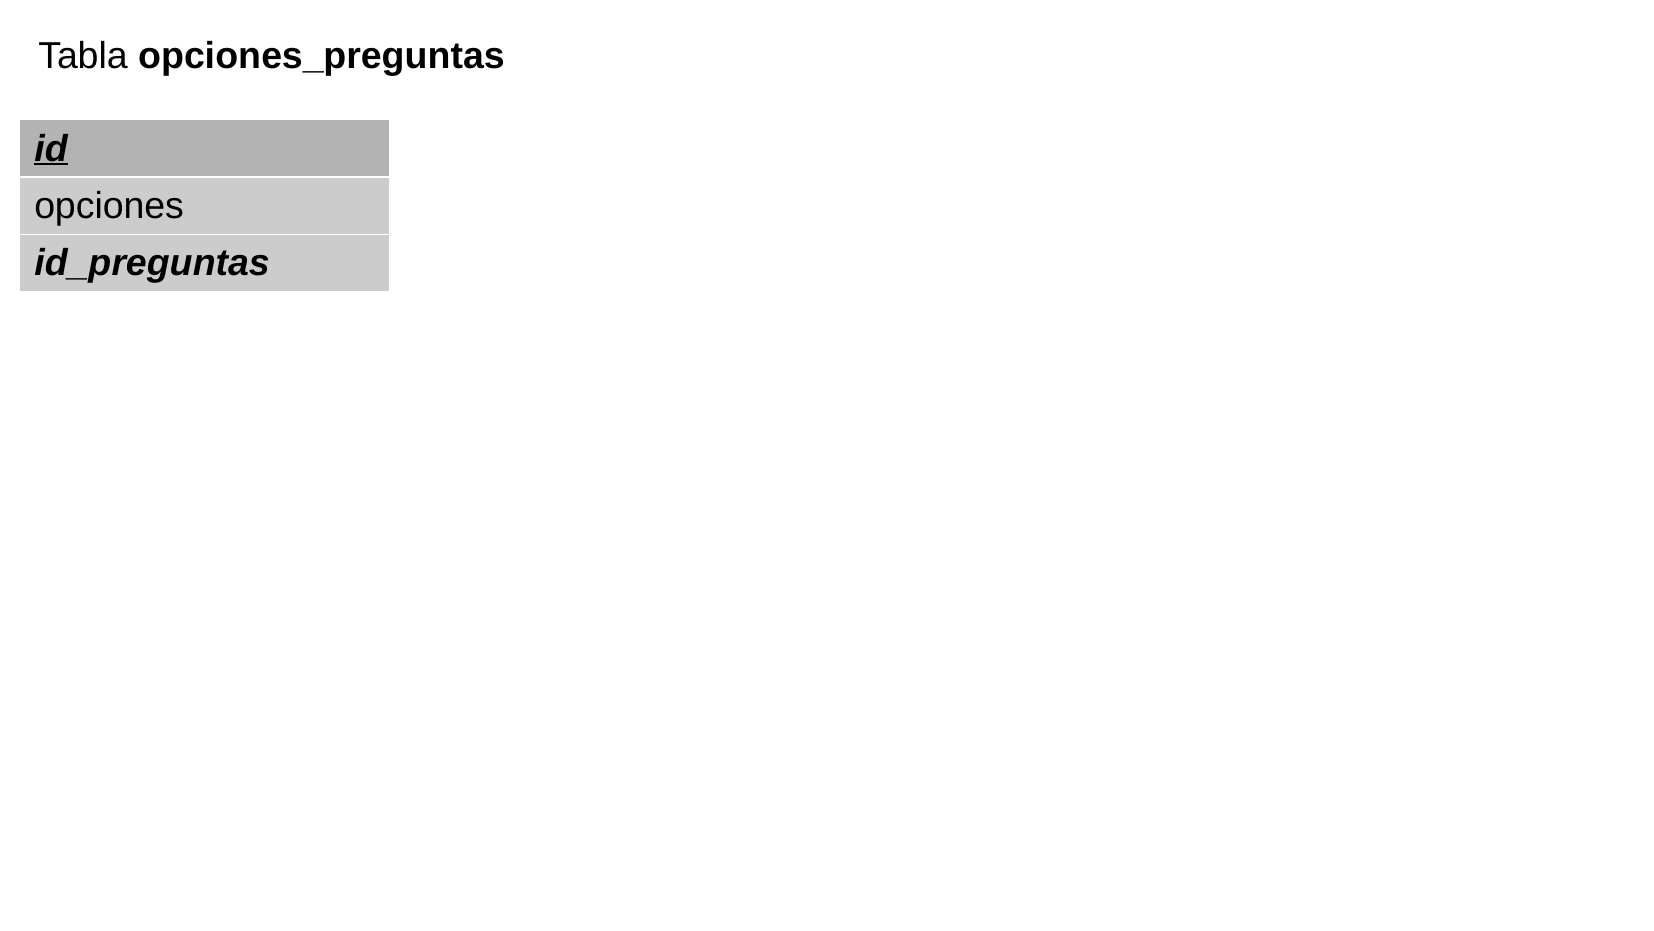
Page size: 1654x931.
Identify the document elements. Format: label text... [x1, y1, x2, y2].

table_cell opciones [20, 178, 389, 234]
table_header id [20, 120, 389, 176]
text_box Tabla opciones_preguntas [23, 23, 674, 86]
table_cell id_preguntas [20, 235, 389, 291]
